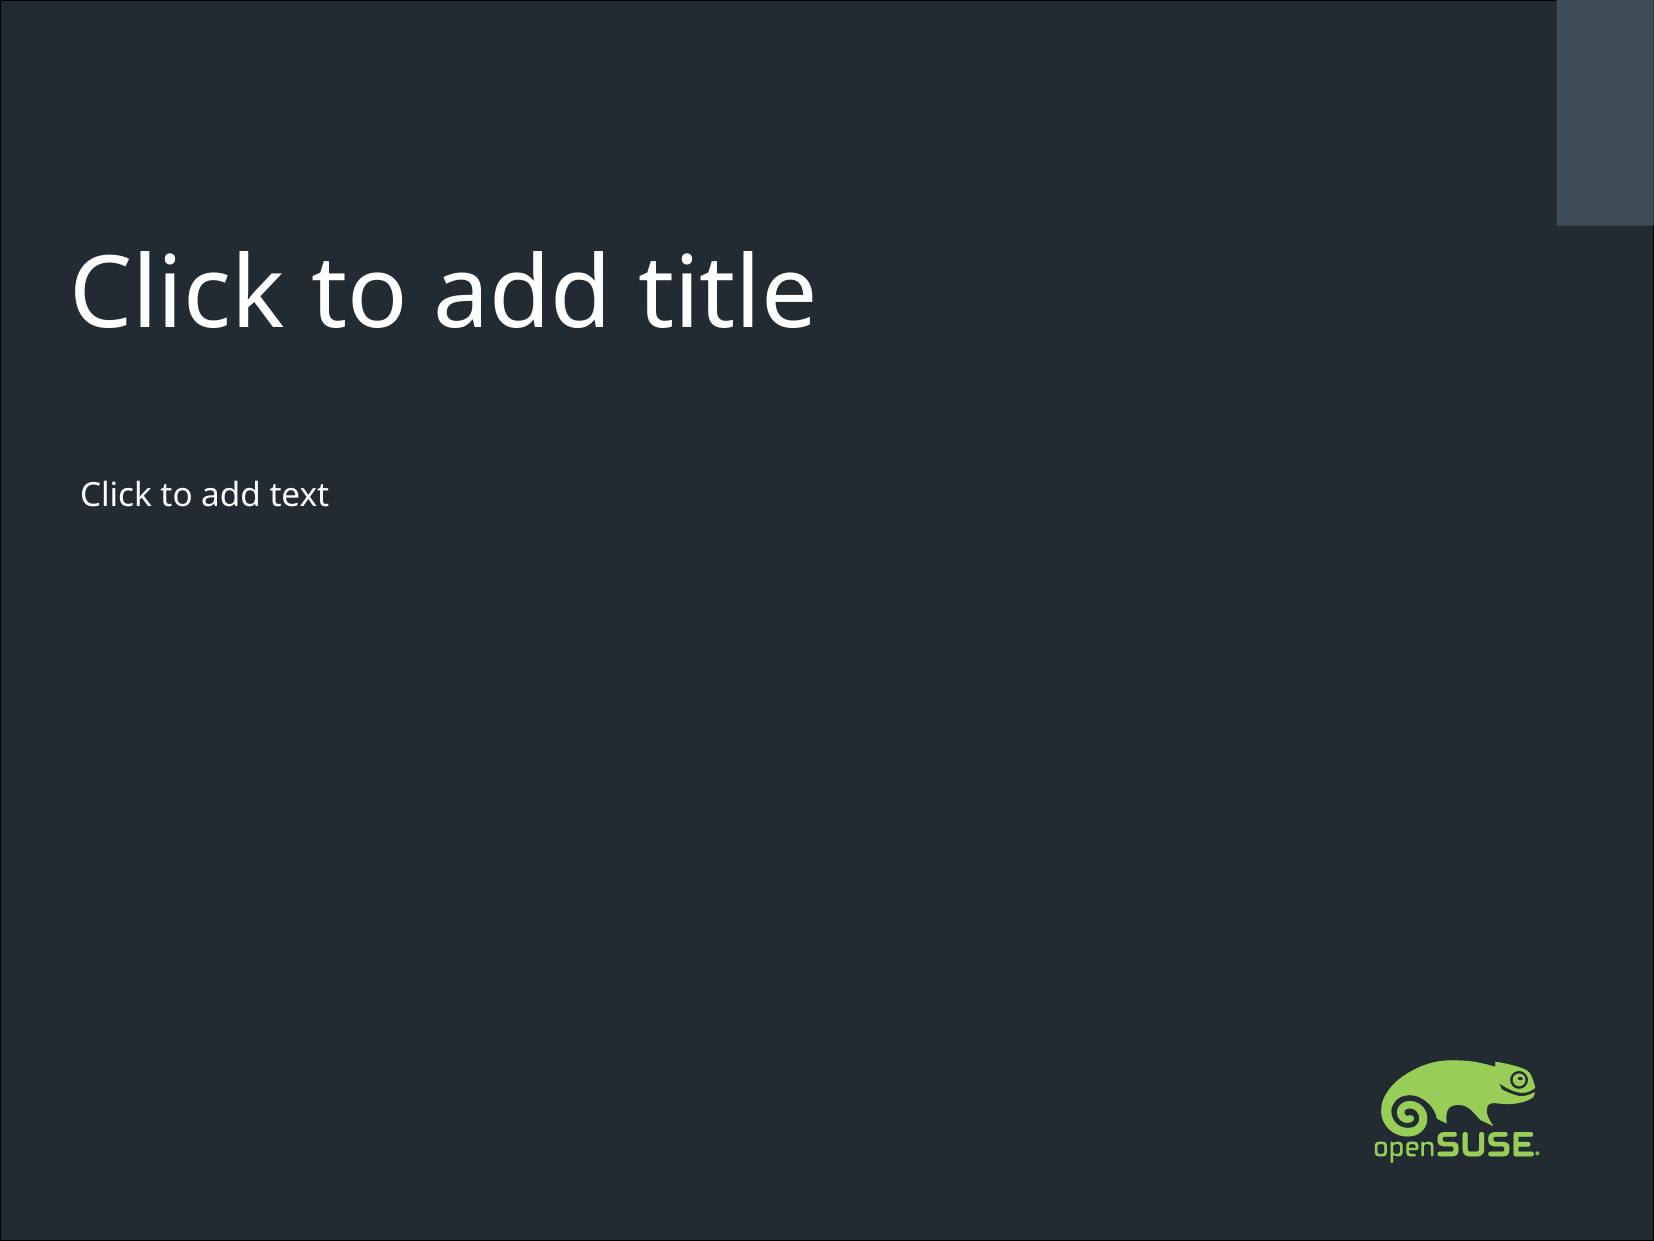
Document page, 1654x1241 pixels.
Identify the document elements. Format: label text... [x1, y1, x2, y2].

title Click to add title [69, 237, 1516, 357]
list Click to add text [80, 471, 1516, 1031]
